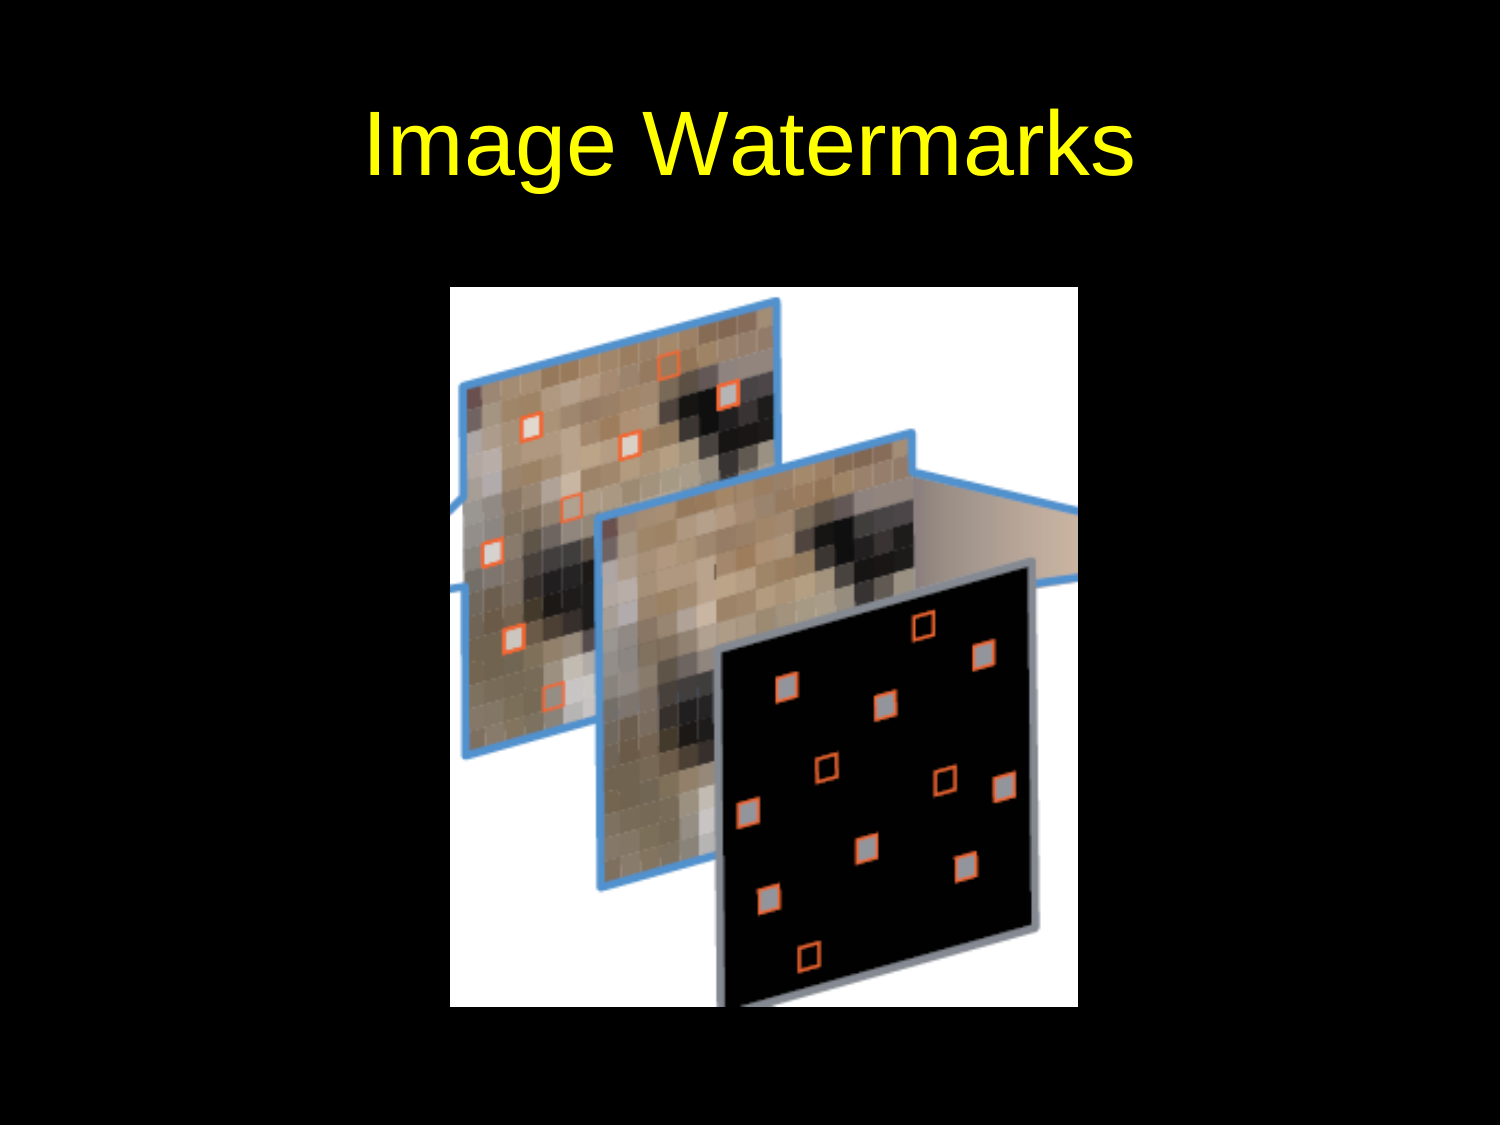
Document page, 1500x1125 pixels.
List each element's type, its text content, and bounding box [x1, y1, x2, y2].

title Image Watermarks [75, 45, 1426, 233]
picture [450, 287, 1078, 1008]
